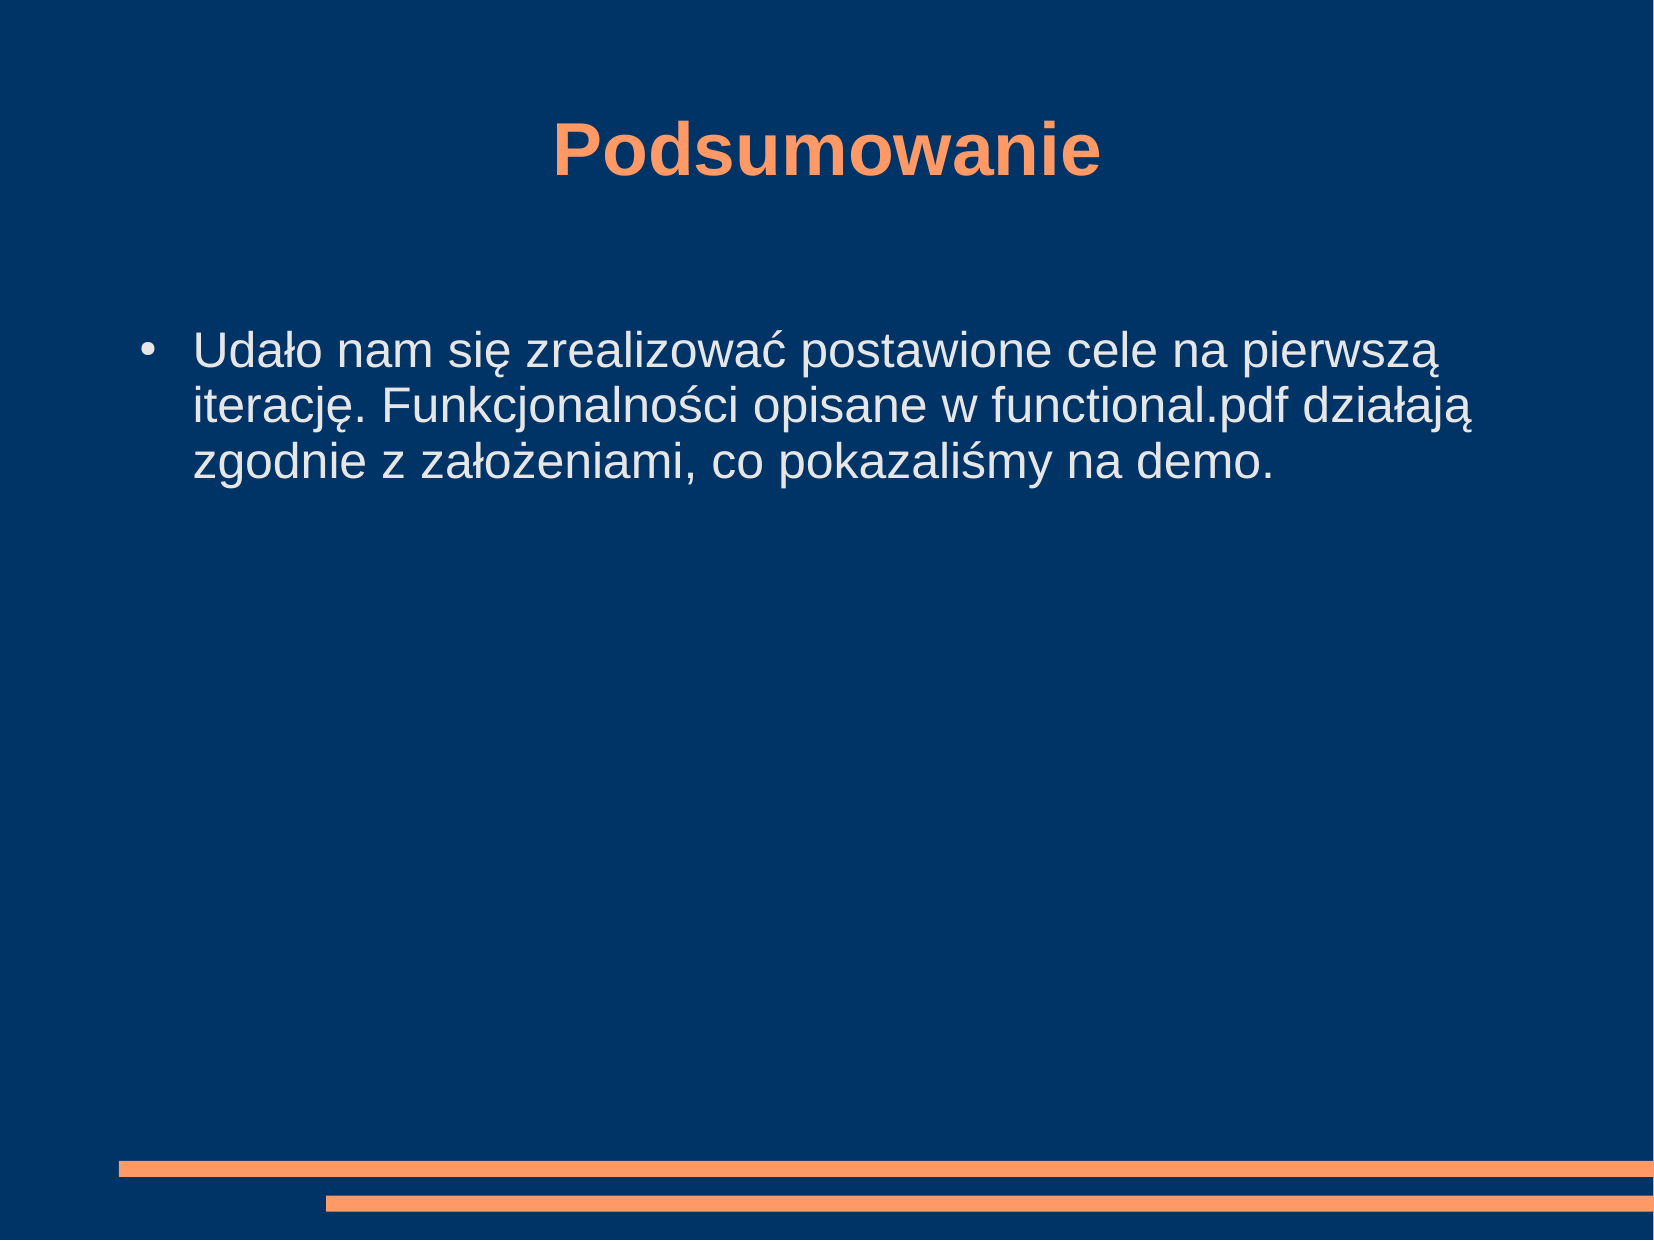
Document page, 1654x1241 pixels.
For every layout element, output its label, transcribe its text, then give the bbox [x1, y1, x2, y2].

list Udało nam się zrealizować postawione cele na pierwszą iterację. Funkcjonalności opisane w functional.pdf działają zgodnie z założeniami, co pokazaliśmy na demo. [121, 322, 1561, 1132]
title Podsumowanie [121, 46, 1534, 254]
